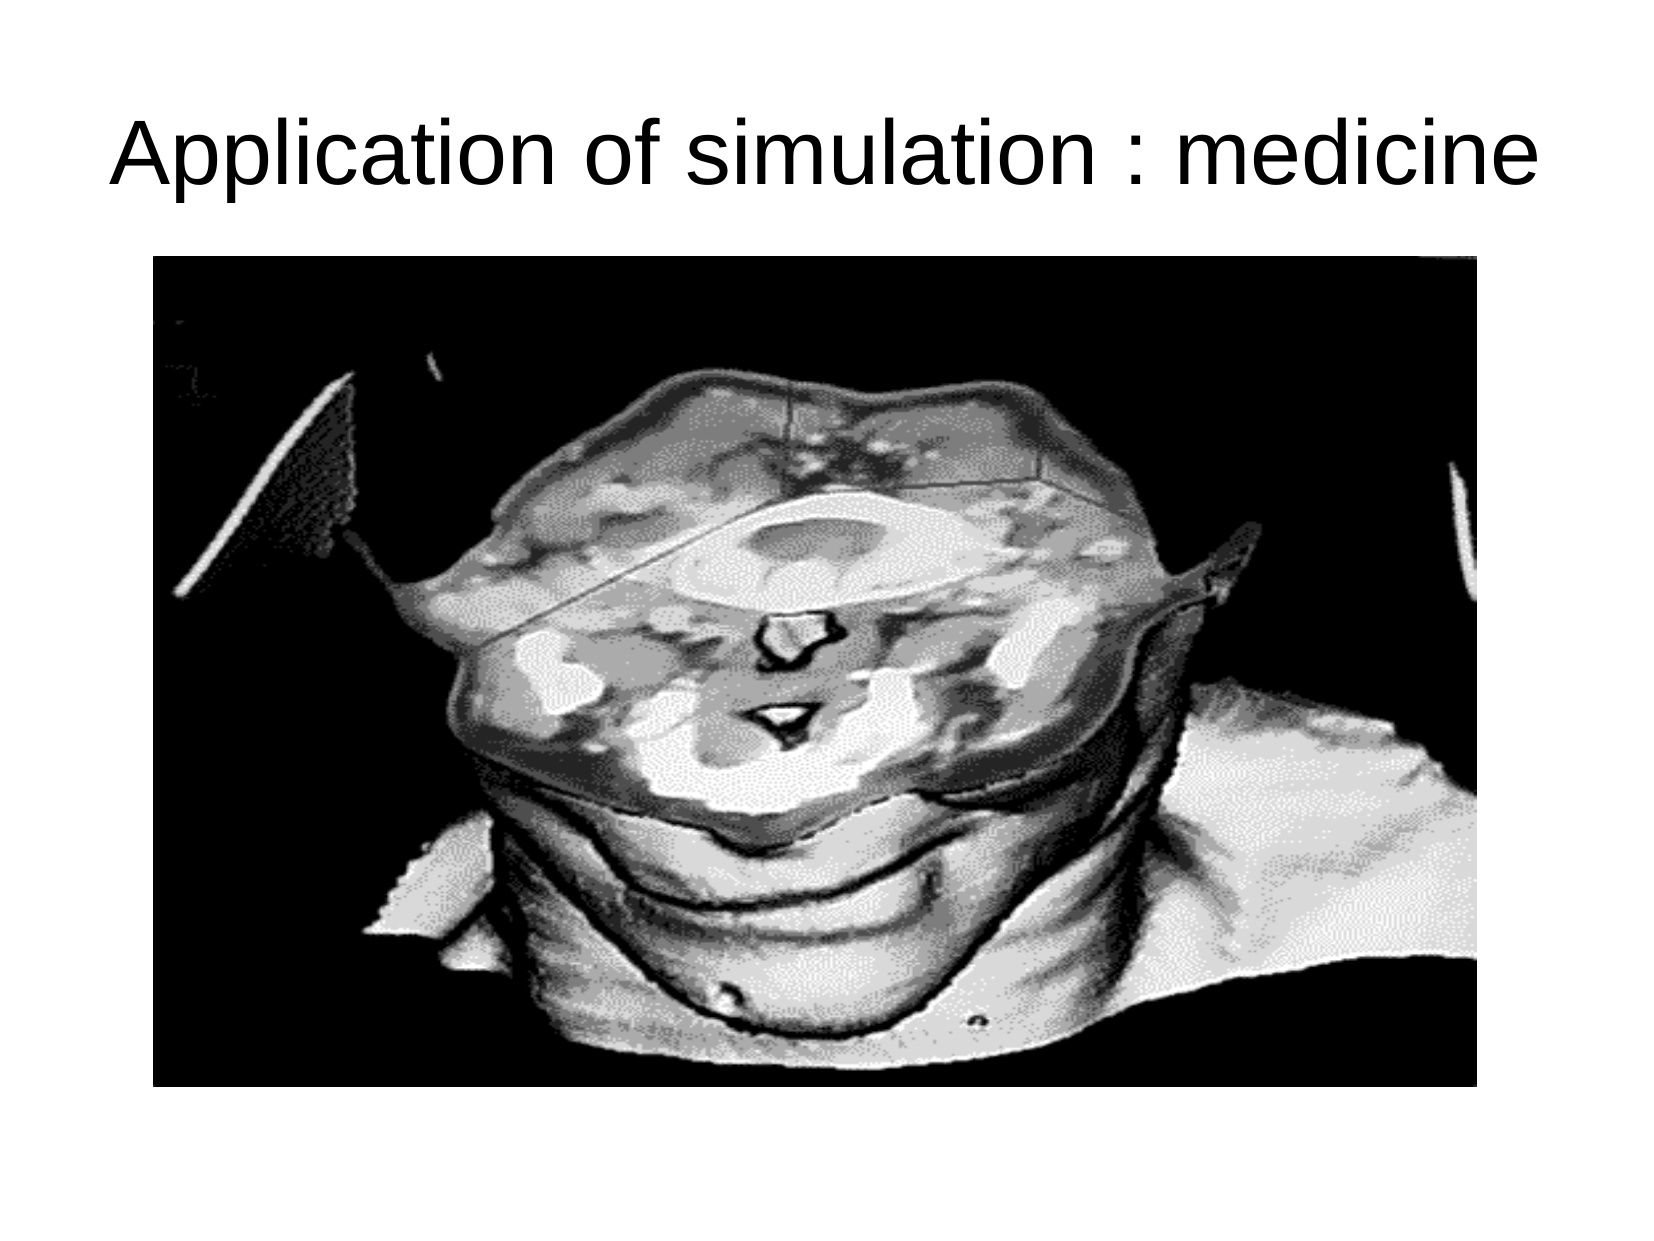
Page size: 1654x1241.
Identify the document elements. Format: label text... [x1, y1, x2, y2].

title Application of simulation : medicine [82, 49, 1571, 257]
picture [153, 256, 1477, 1087]
